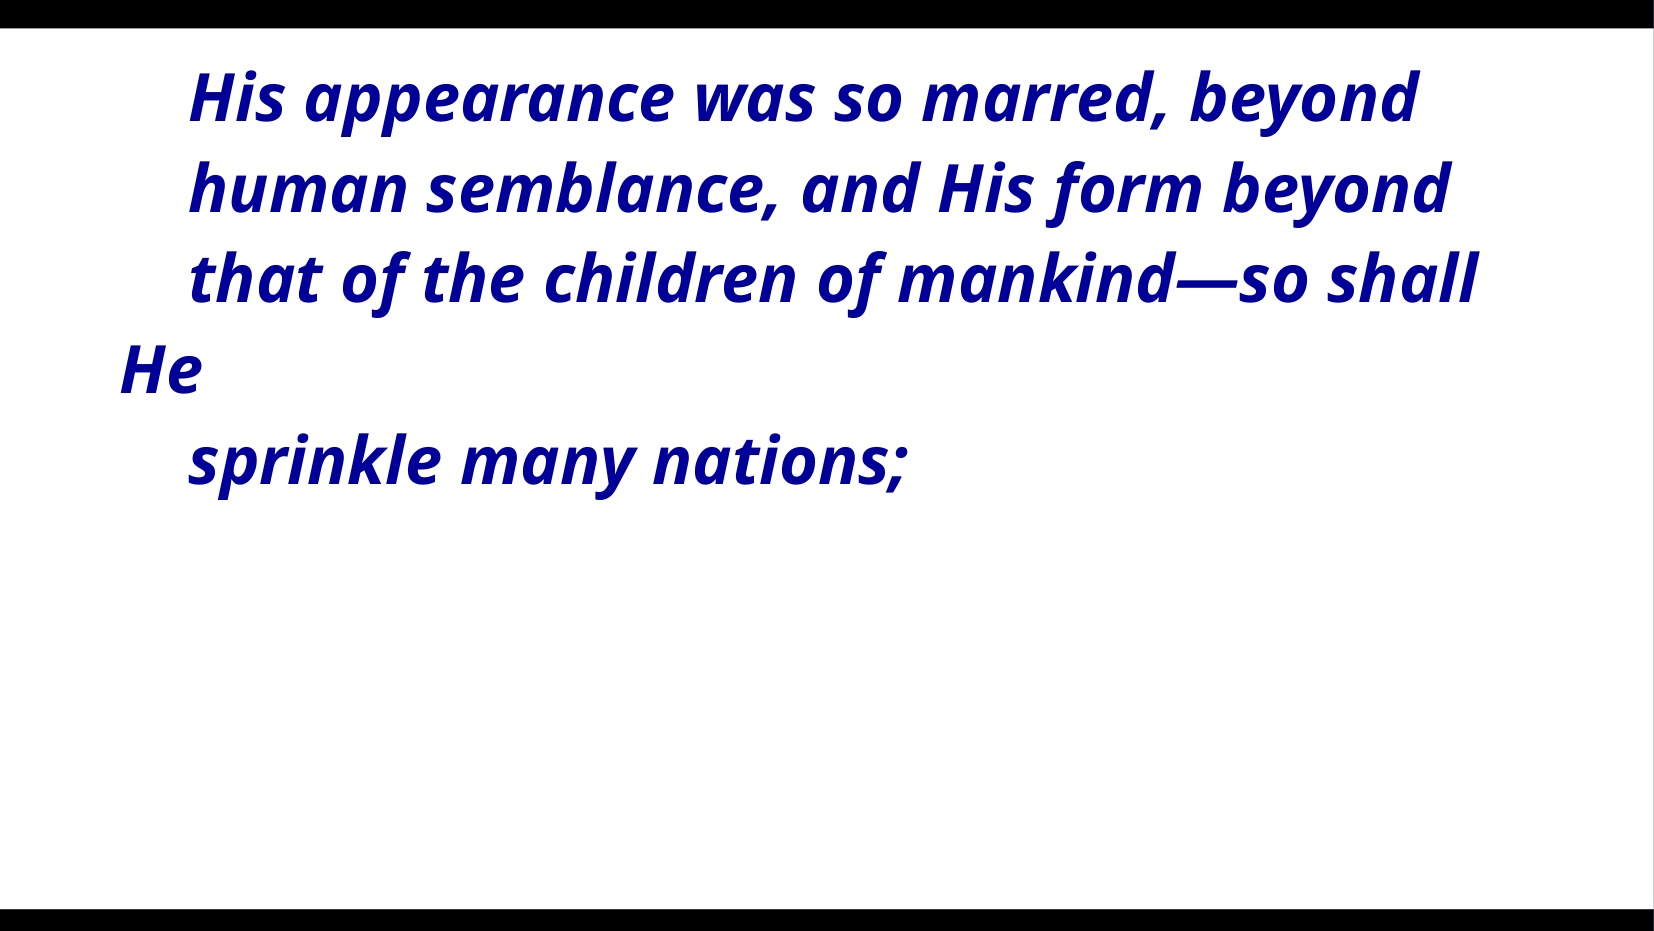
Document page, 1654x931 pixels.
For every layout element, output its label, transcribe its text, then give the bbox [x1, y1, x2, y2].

text_box His appearance was so marred, beyond human semblance, and His form beyond that of the children of mankind—so shall He sprinkle many nations; [105, 42, 1546, 413]
picture [0, 0, 1654, 931]
